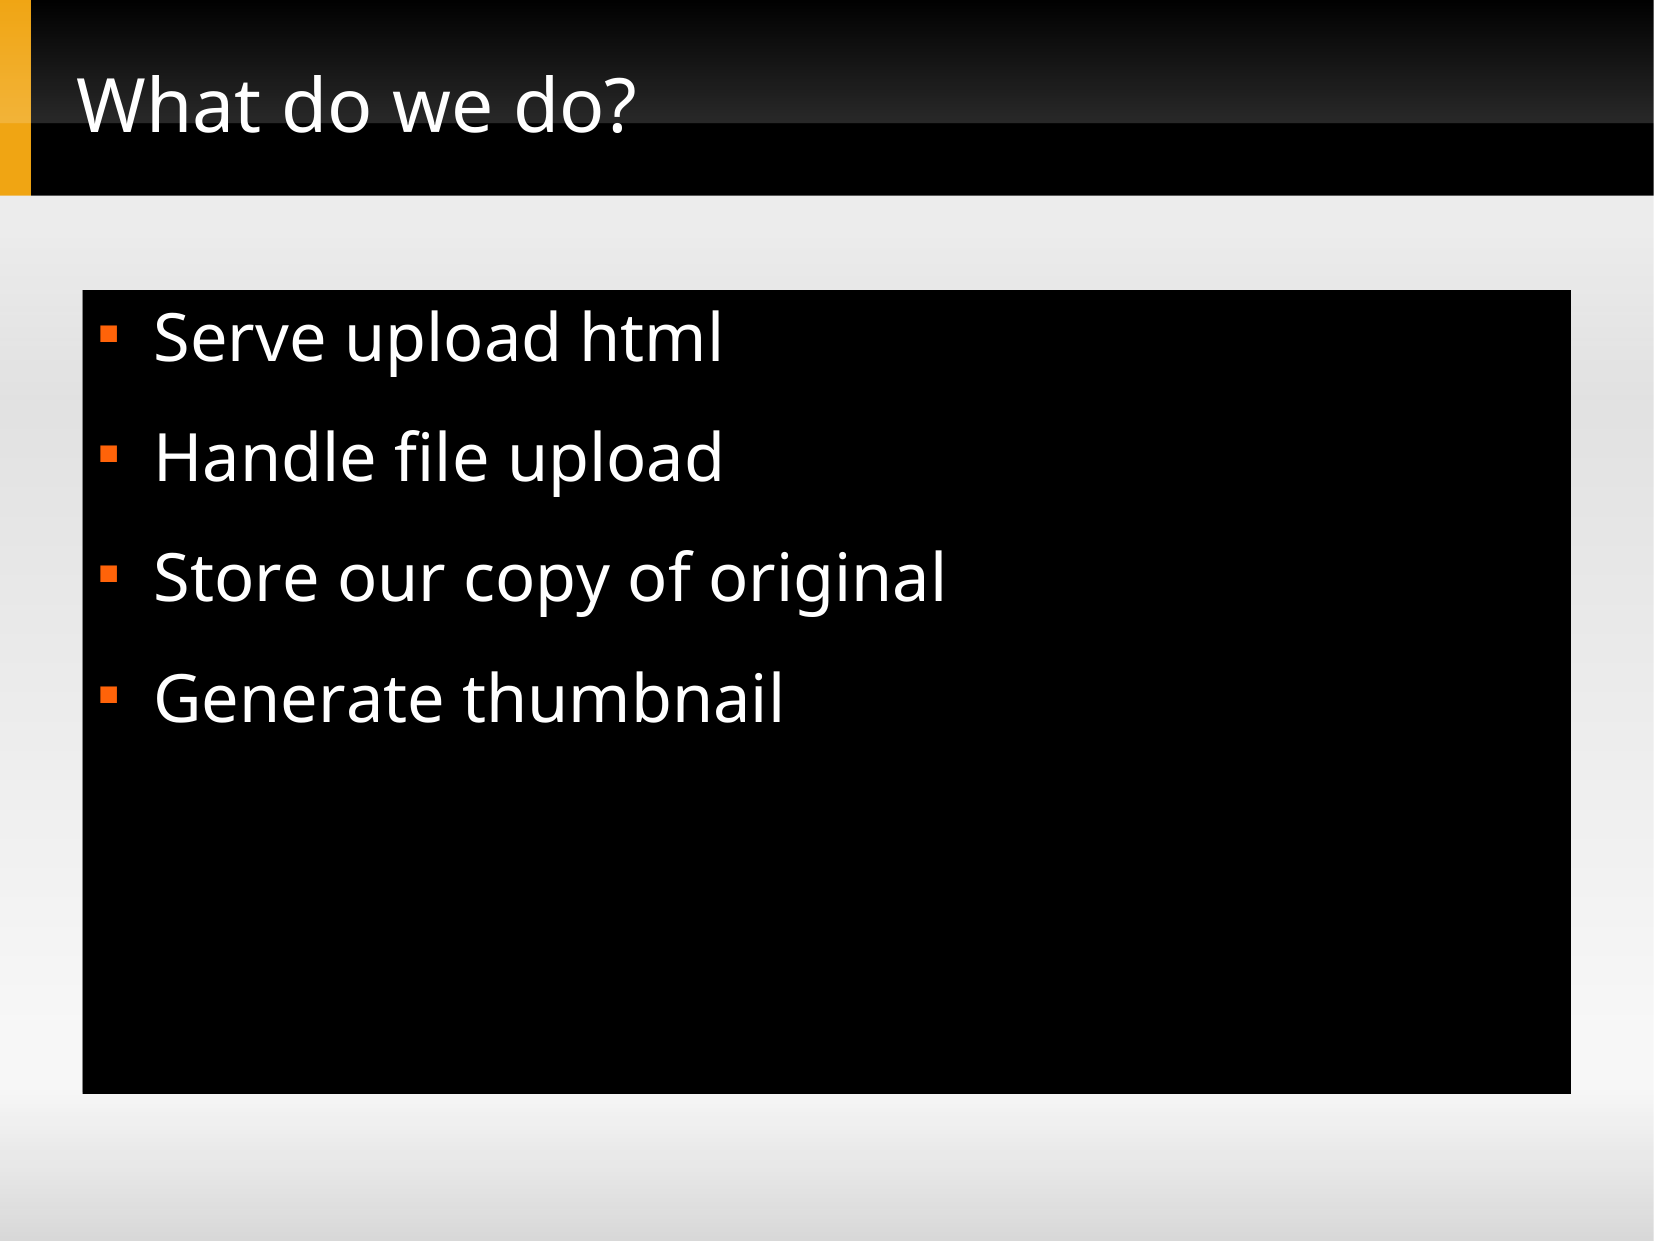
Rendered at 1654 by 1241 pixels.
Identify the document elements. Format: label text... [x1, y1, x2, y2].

picture [0, 0, 1654, 1241]
list Serve upload html Handle file upload Store our copy of original Generate thumbnail [82, 290, 1571, 1094]
title What do we do? [76, 7, 1565, 200]
